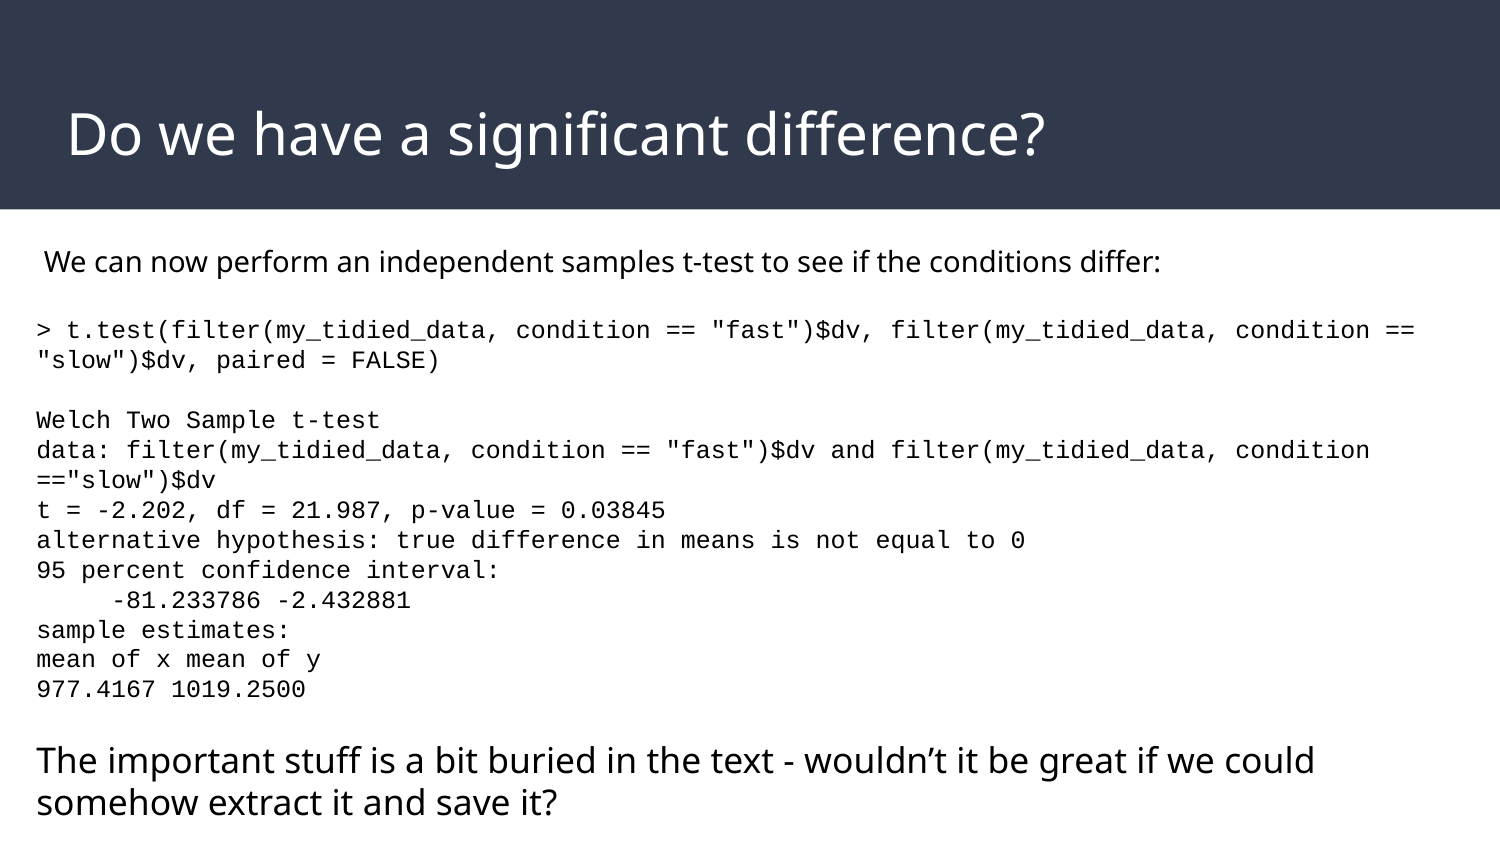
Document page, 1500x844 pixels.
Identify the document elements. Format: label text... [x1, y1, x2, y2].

text_box We can now perform an independent samples t-test to see if the conditions differ: > t.test(filter(my_tidied_data, condition == "fast")$dv, filter(my_tidied_data, condition == "slow")$dv, paired = FALSE) Welch Two Sample t-test data: filter(my_tidied_data, condition == "fast")$dv and filter(my_tidied_data, condition =="slow")$dv t = -2.202, df = 21.987, p-value = 0.03845 alternative hypothesis: true difference in means is not equal to 0 95 percent confidence interval: -81.233786 -2.432881 sample estimates: mean of x mean of y 977.4167 1019.2500 The important stuff is a bit buried in the text - wouldn’t it be great if we could somehow extract it and save it? [21, 228, 1483, 832]
title Do we have a significant difference? [51, 82, 1449, 185]
